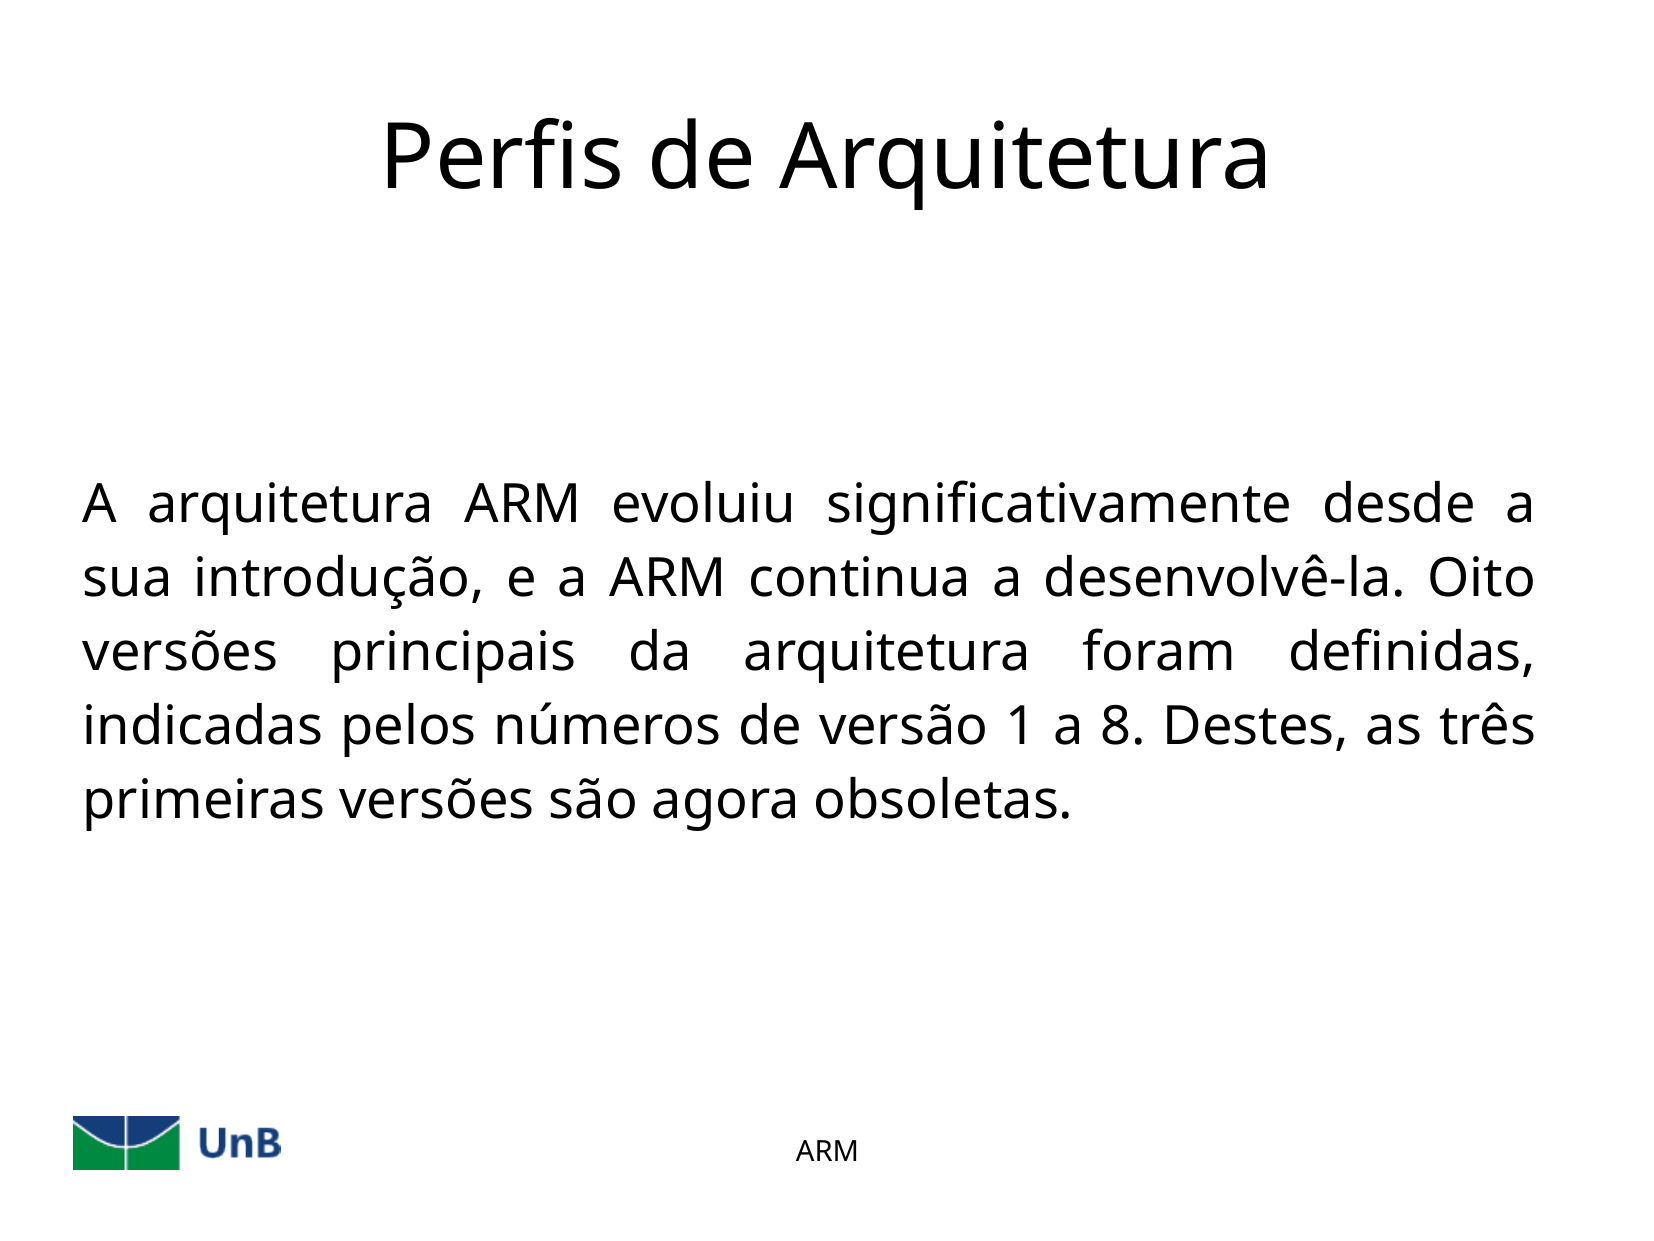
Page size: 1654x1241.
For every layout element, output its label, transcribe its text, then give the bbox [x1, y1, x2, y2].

subtitle A arquitetura ARM evoluiu significativamente desde a sua introdução, e a ARM continua a desenvolvê-la. Oito versões principais da arquitetura foram definidas, indicadas pelos números de versão 1 a 8. Destes, as três primeiras versões são agora obsoletas. [82, 290, 1538, 1010]
title Perfis de Arquitetura [82, 49, 1571, 257]
picture [73, 1116, 281, 1170]
